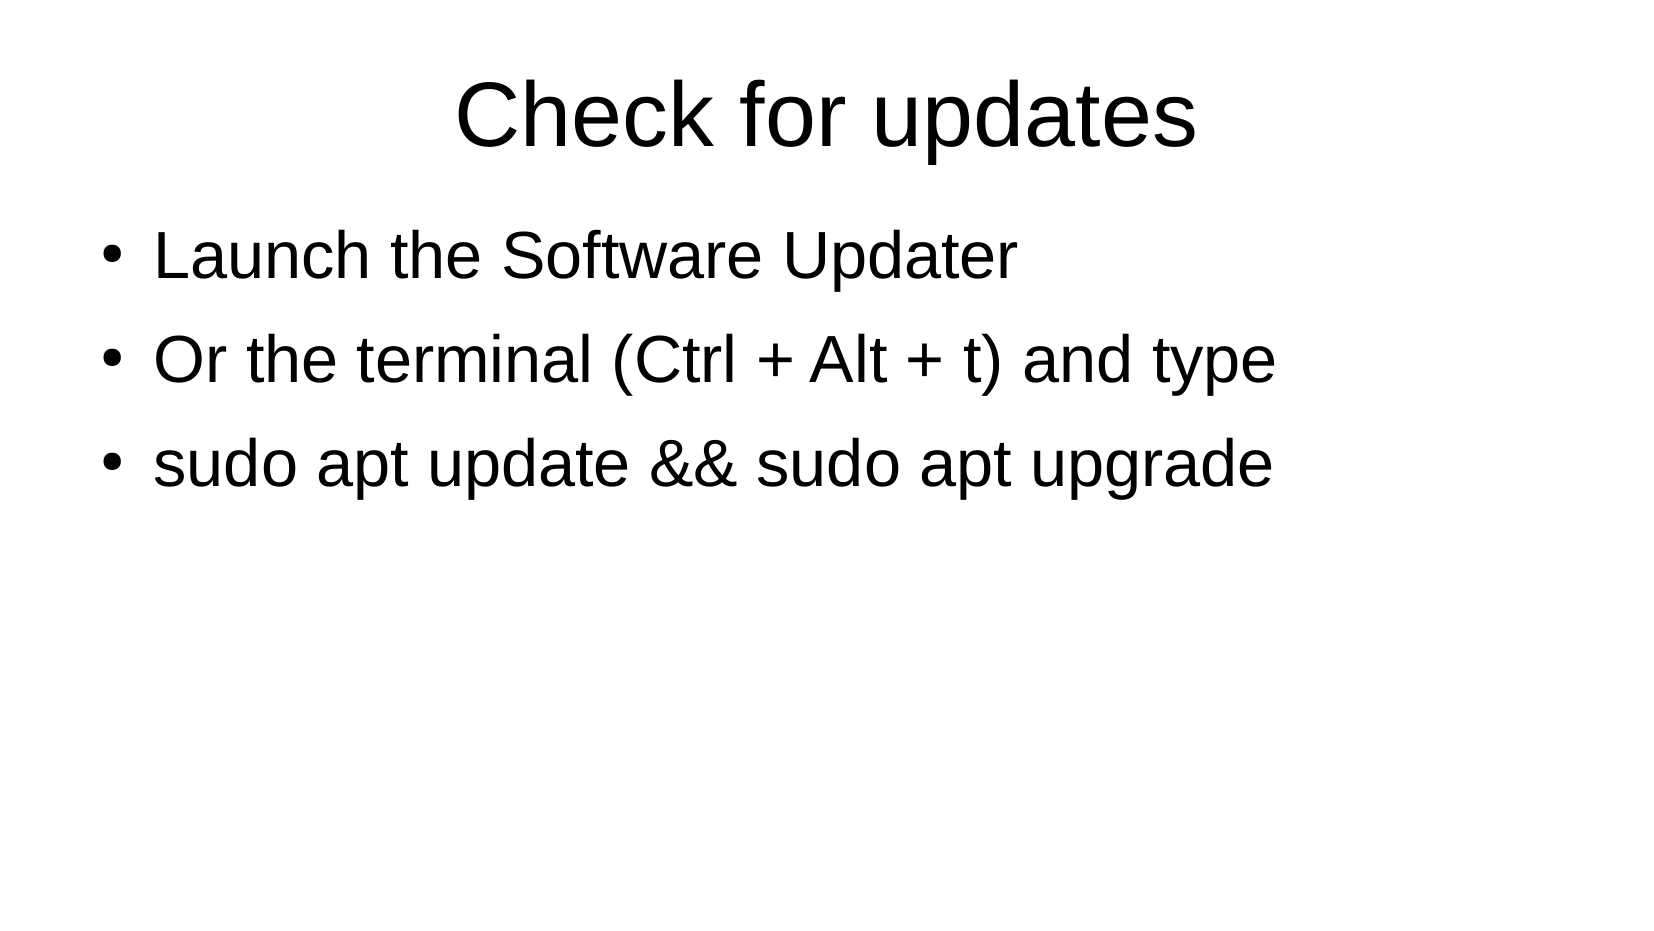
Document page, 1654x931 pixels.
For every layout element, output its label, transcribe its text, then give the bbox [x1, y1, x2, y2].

list Launch the Software Updater Or the terminal (Ctrl + Alt + t) and type sudo apt update && sudo apt upgrade [82, 217, 1571, 758]
title Check for updates [82, 37, 1571, 193]
